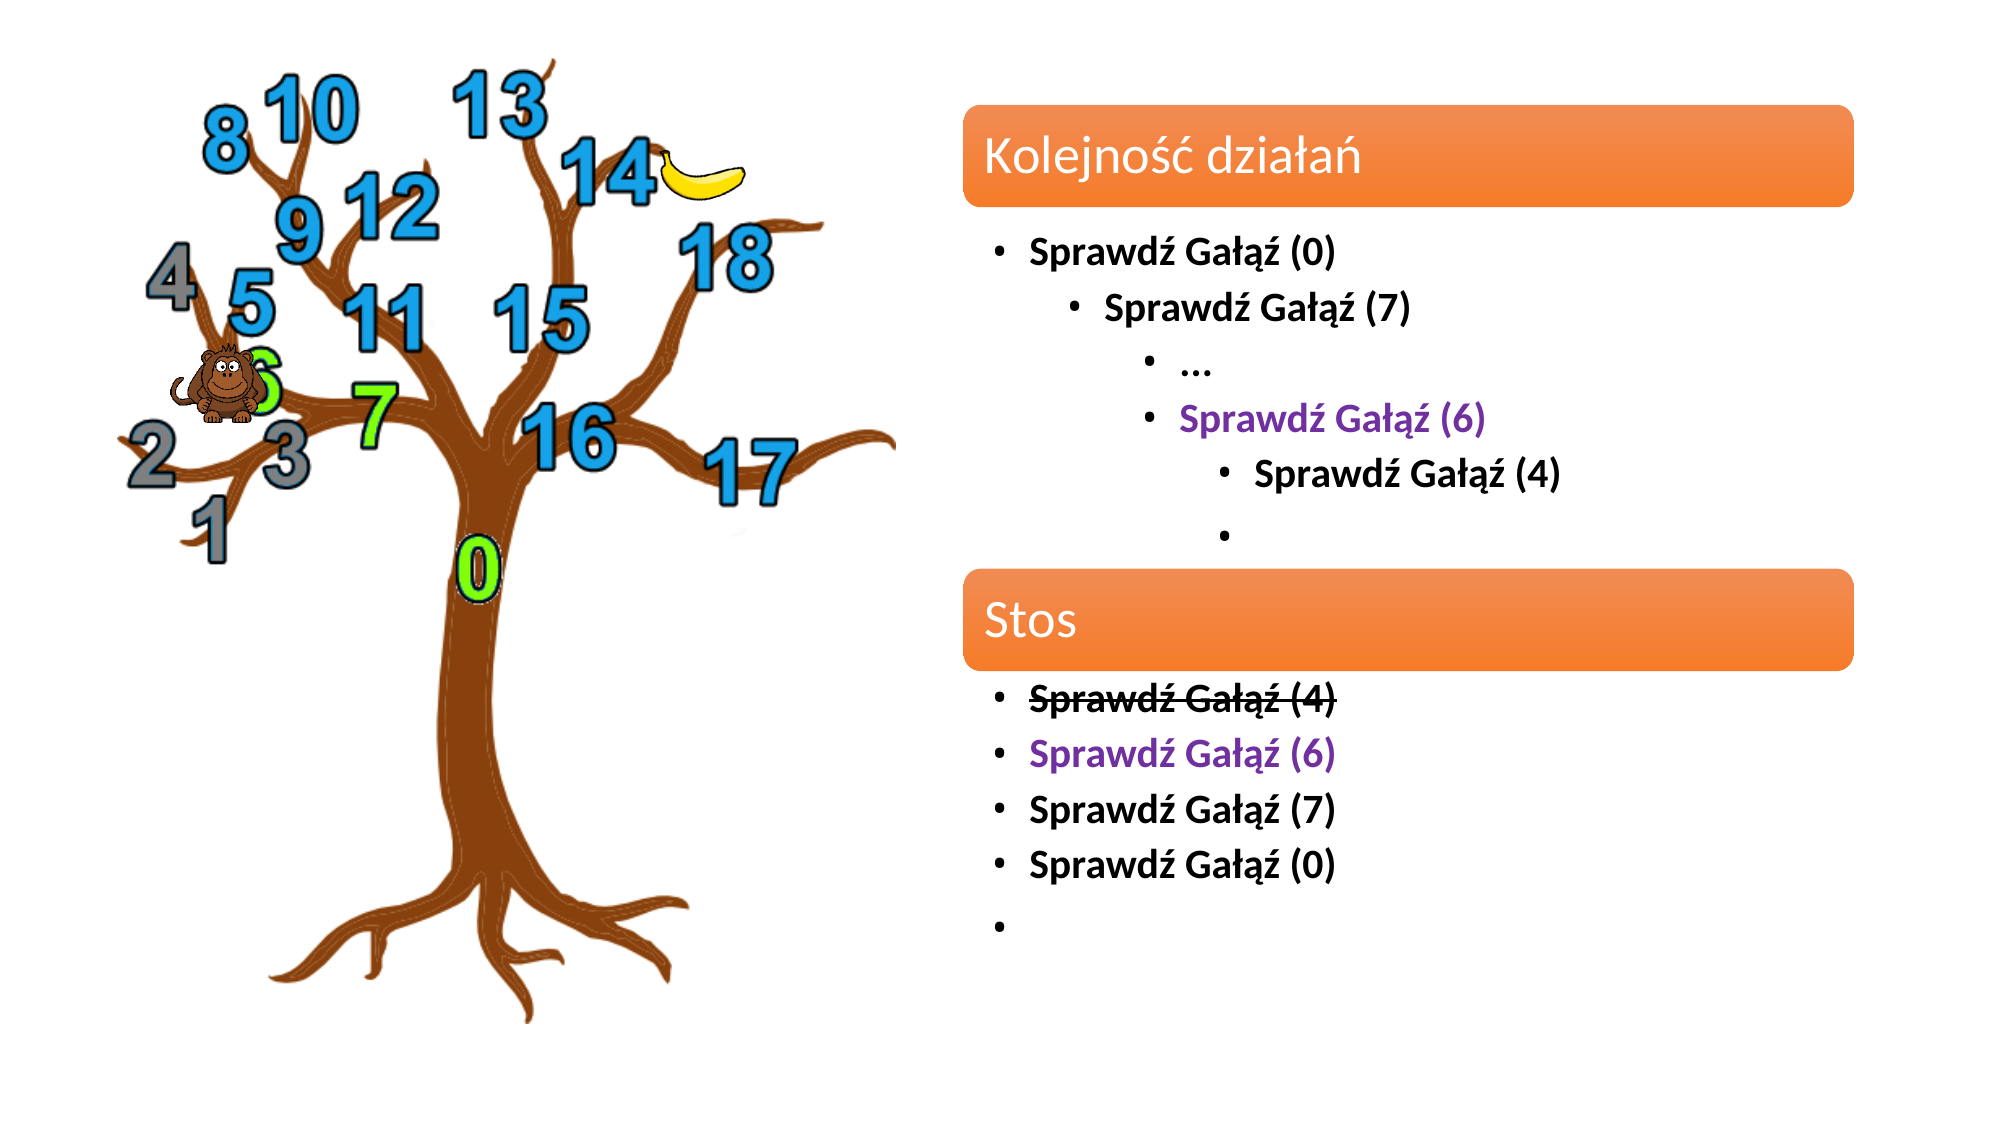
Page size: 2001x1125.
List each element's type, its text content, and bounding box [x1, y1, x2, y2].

text_box Stos [963, 568, 1854, 671]
text_box Sprawdź Gałąź (4) Sprawdź Gałąź (6) Sprawdź Gałąź (7) Sprawdź Gałąź (0) [963, 671, 1854, 954]
text_box Sprawdź Gałąź (0) Sprawdź Gałąź (7) ... Sprawdź Gałąź (6) Sprawdź Gałąź (4) [963, 224, 1854, 569]
picture [117, 58, 896, 1024]
text_box Kolejność działań [963, 104, 1854, 208]
